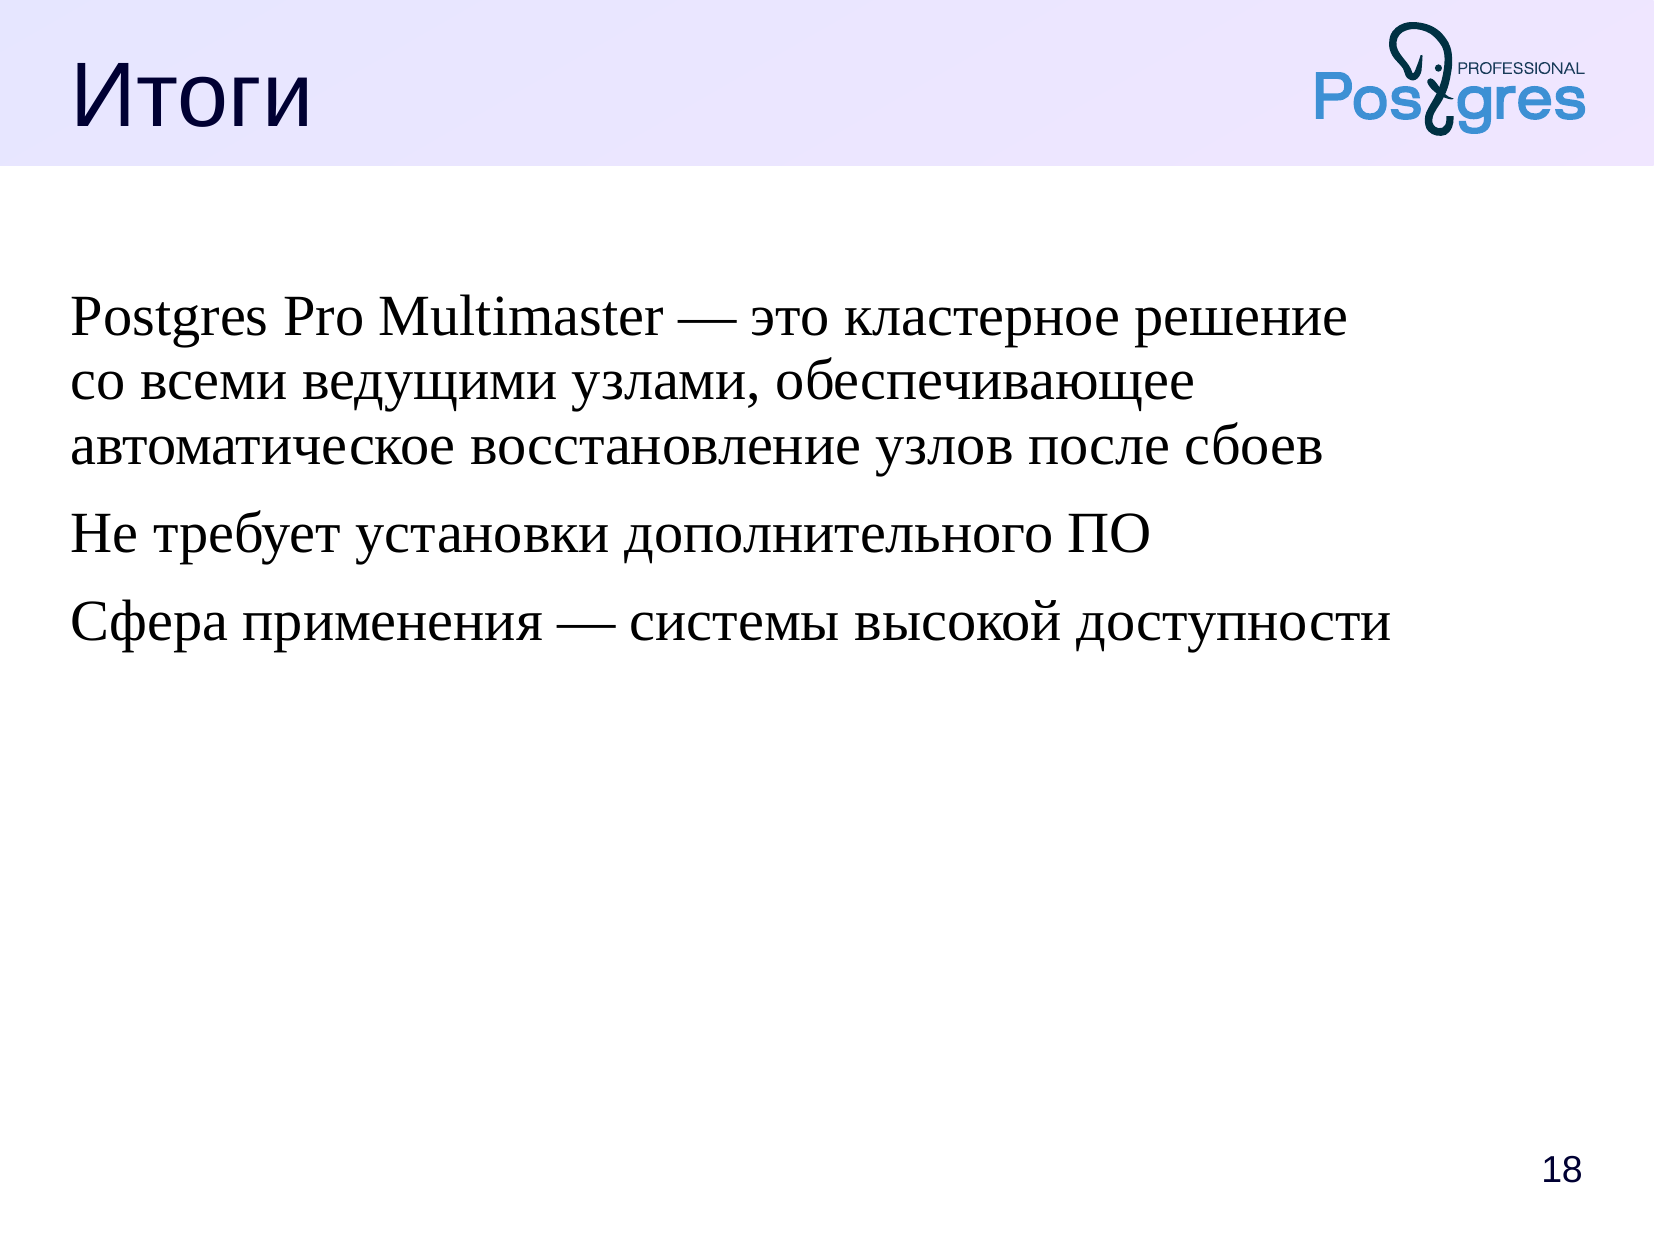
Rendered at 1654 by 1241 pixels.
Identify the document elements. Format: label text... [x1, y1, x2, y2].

list Postgres Pro Multimaster — это кластерное решение со всеми ведущими узлами, обеспечивающее автоматическое восстановление узлов после сбоев Не требует установки дополнительного ПО Сфера применения — системы высокой доступности [70, 283, 1583, 1134]
title Итоги [70, 43, 1241, 147]
